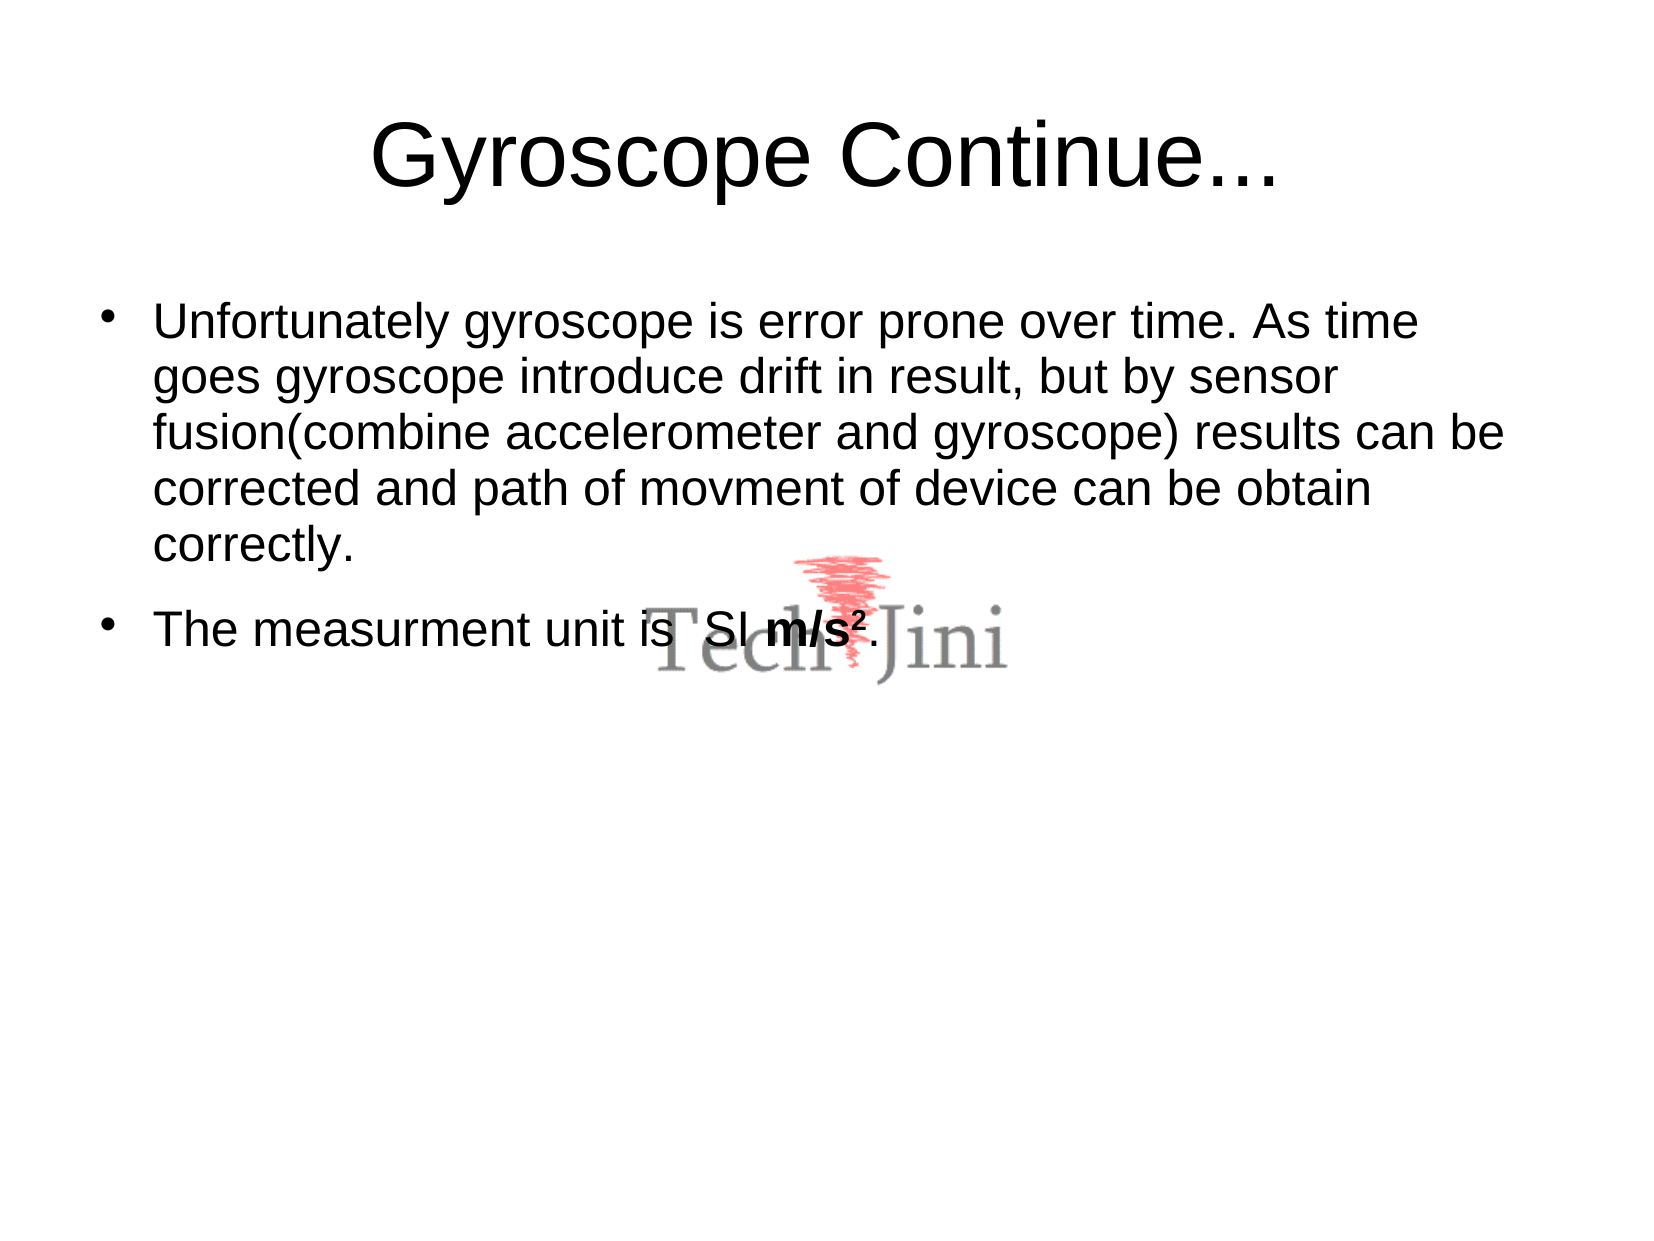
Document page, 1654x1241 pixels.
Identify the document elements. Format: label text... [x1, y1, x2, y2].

title Gyroscope Continue... [82, 49, 1571, 257]
list Unfortunately gyroscope is error prone over time. As time goes gyroscope introduce drift in result, but by sensor fusion(combine accelerometer and gyroscope) results can be corrected and path of movment of device can be obtain correctly. The measurment unit is SI m/s2. [82, 290, 1538, 1010]
